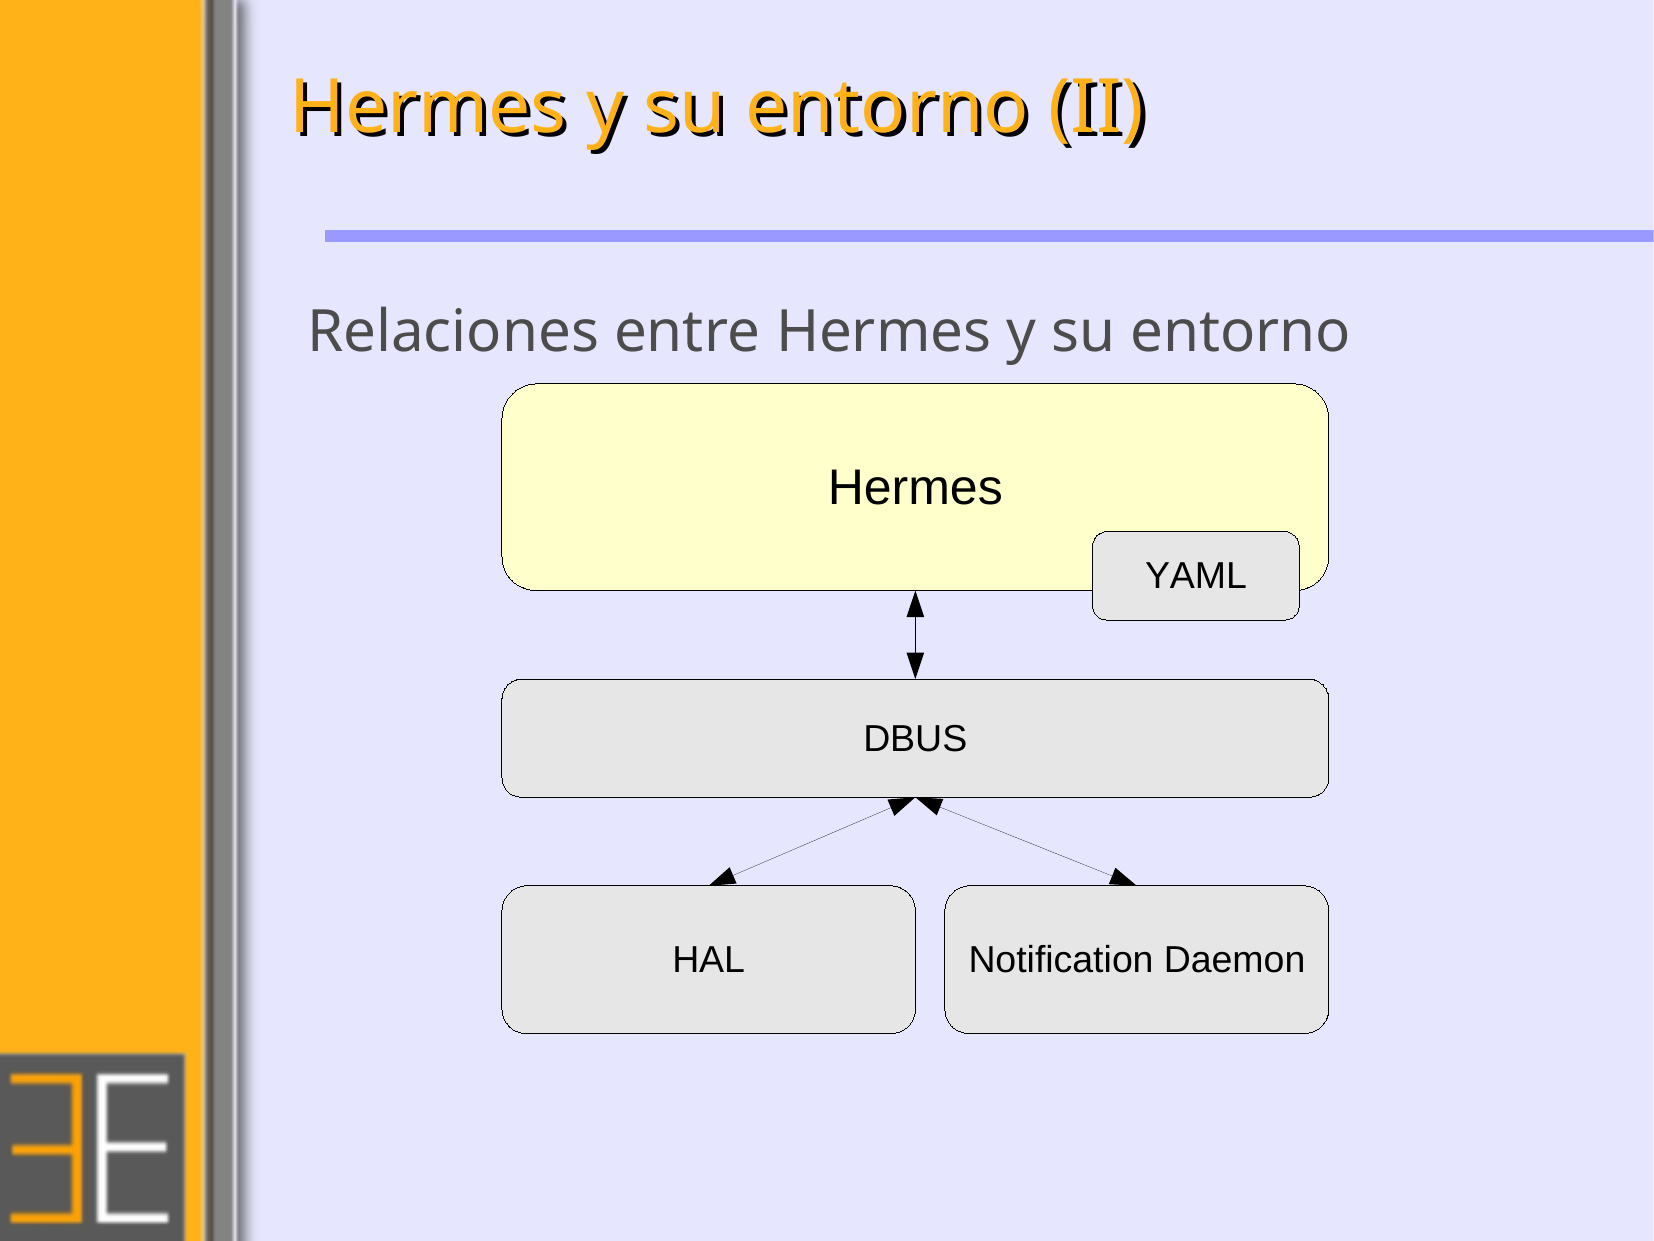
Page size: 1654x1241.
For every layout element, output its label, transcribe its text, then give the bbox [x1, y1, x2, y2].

text_box HAL [501, 885, 916, 1034]
title Hermes y su entorno (II) [289, 7, 1565, 200]
text_box YAML [1092, 531, 1300, 621]
text_box DBUS [501, 679, 1329, 798]
text_box Notification Daemon [944, 885, 1329, 1034]
text_box Hermes [501, 383, 1329, 591]
list Relaciones entre Hermes y su entorno [289, 288, 1565, 1093]
picture [0, 0, 1654, 1241]
